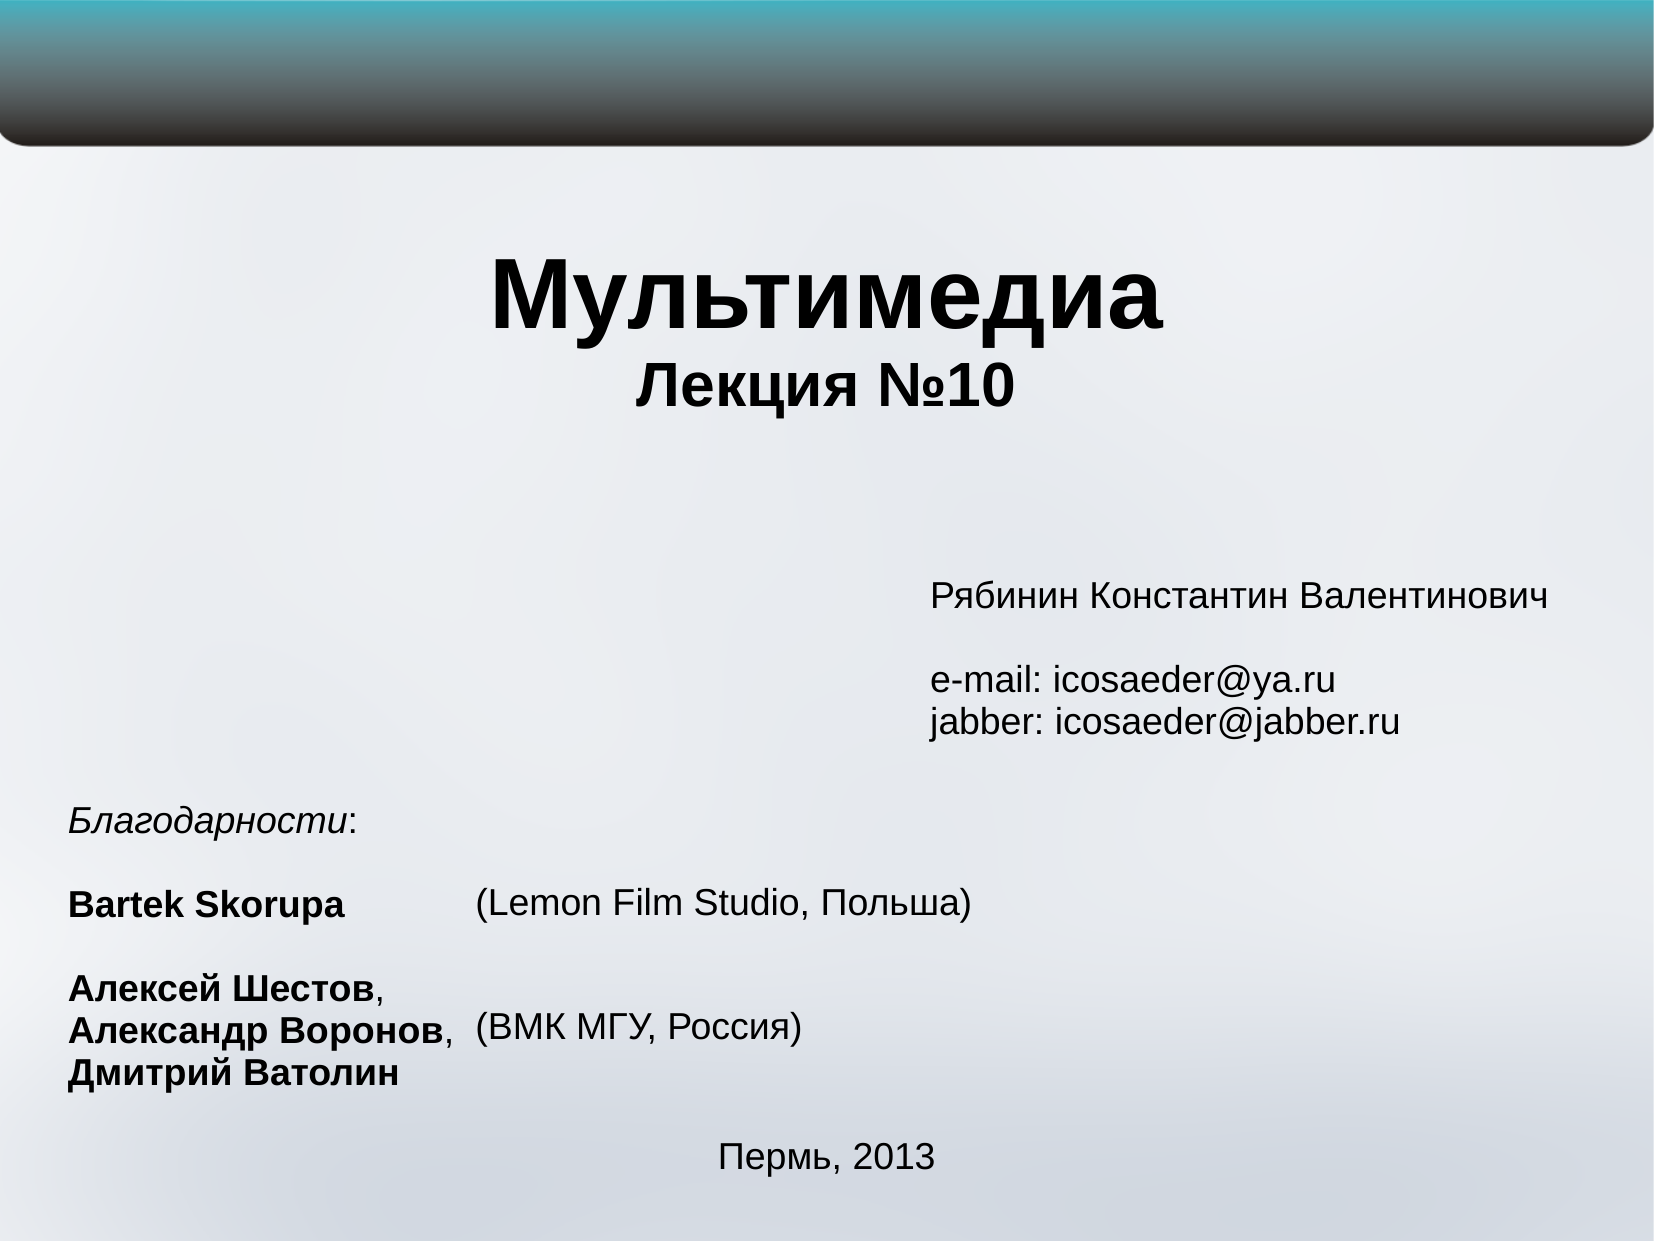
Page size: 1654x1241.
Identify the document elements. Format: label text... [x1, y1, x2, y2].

text_box (Lemon Film Studio, Польша) [460, 874, 993, 931]
text_box Пермь, 2013 [590, 1127, 1063, 1185]
text_box Мультимедиа Лекция №10 [147, 230, 1506, 427]
text_box Рябинин Константин Валентинович e-mail: icosaeder@ya.ru jabber: icosaeder@jabber.ru [915, 566, 1595, 750]
text_box Благодарности: Bartek Skorupa Алексей Шестов, Александр Воронов, Дмитрий Ватолин [53, 792, 532, 1102]
picture [0, 0, 1654, 1241]
text_box (ВМК МГУ, Россия) [460, 998, 993, 1055]
